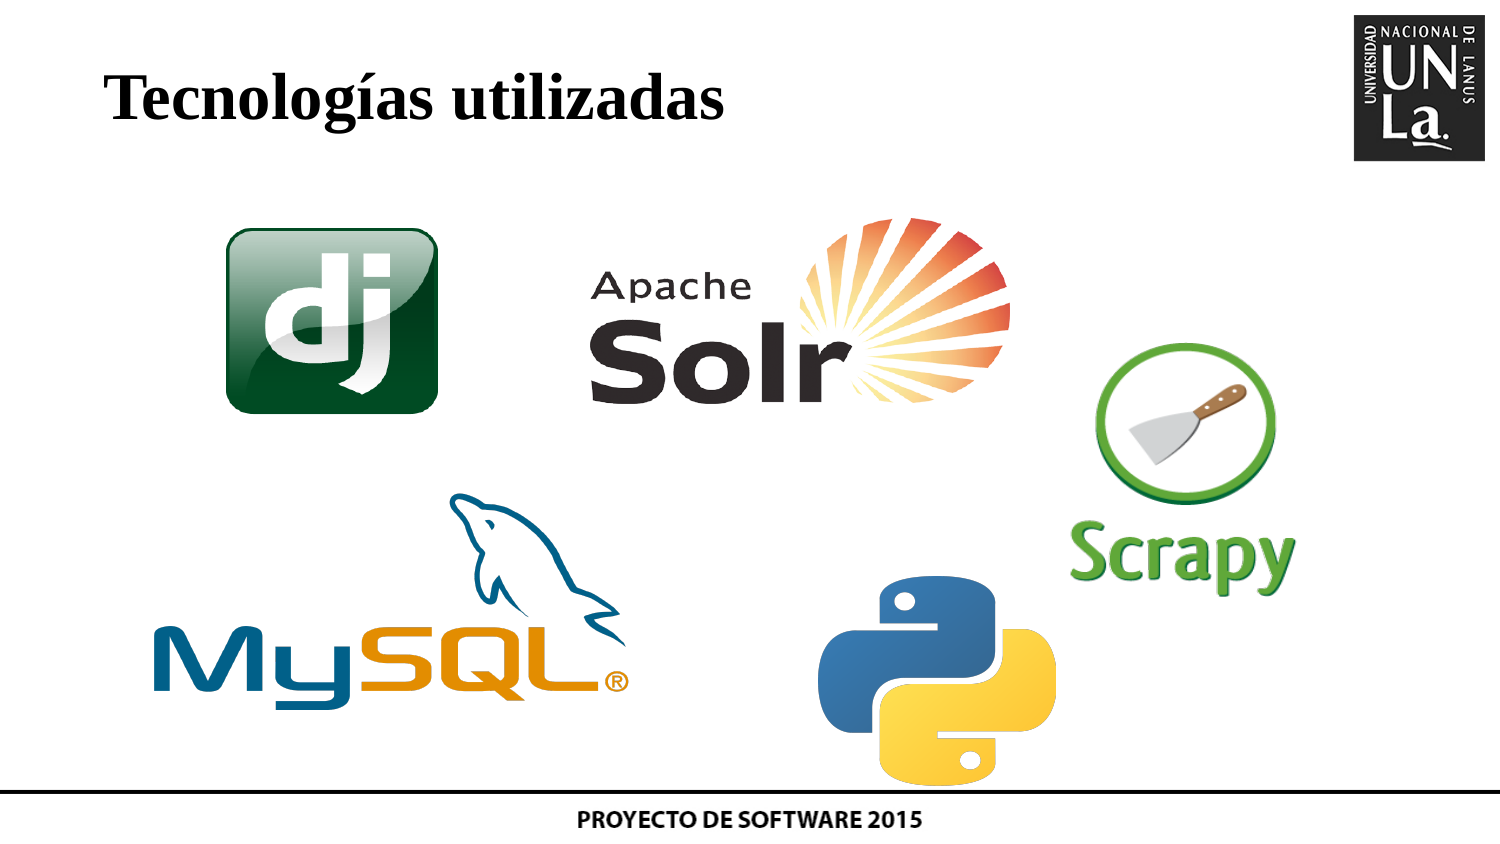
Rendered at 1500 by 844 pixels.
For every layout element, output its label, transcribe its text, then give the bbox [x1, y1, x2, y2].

picture [0, 0, 1500, 844]
title Tecnologías utilizadas [103, 15, 1397, 179]
